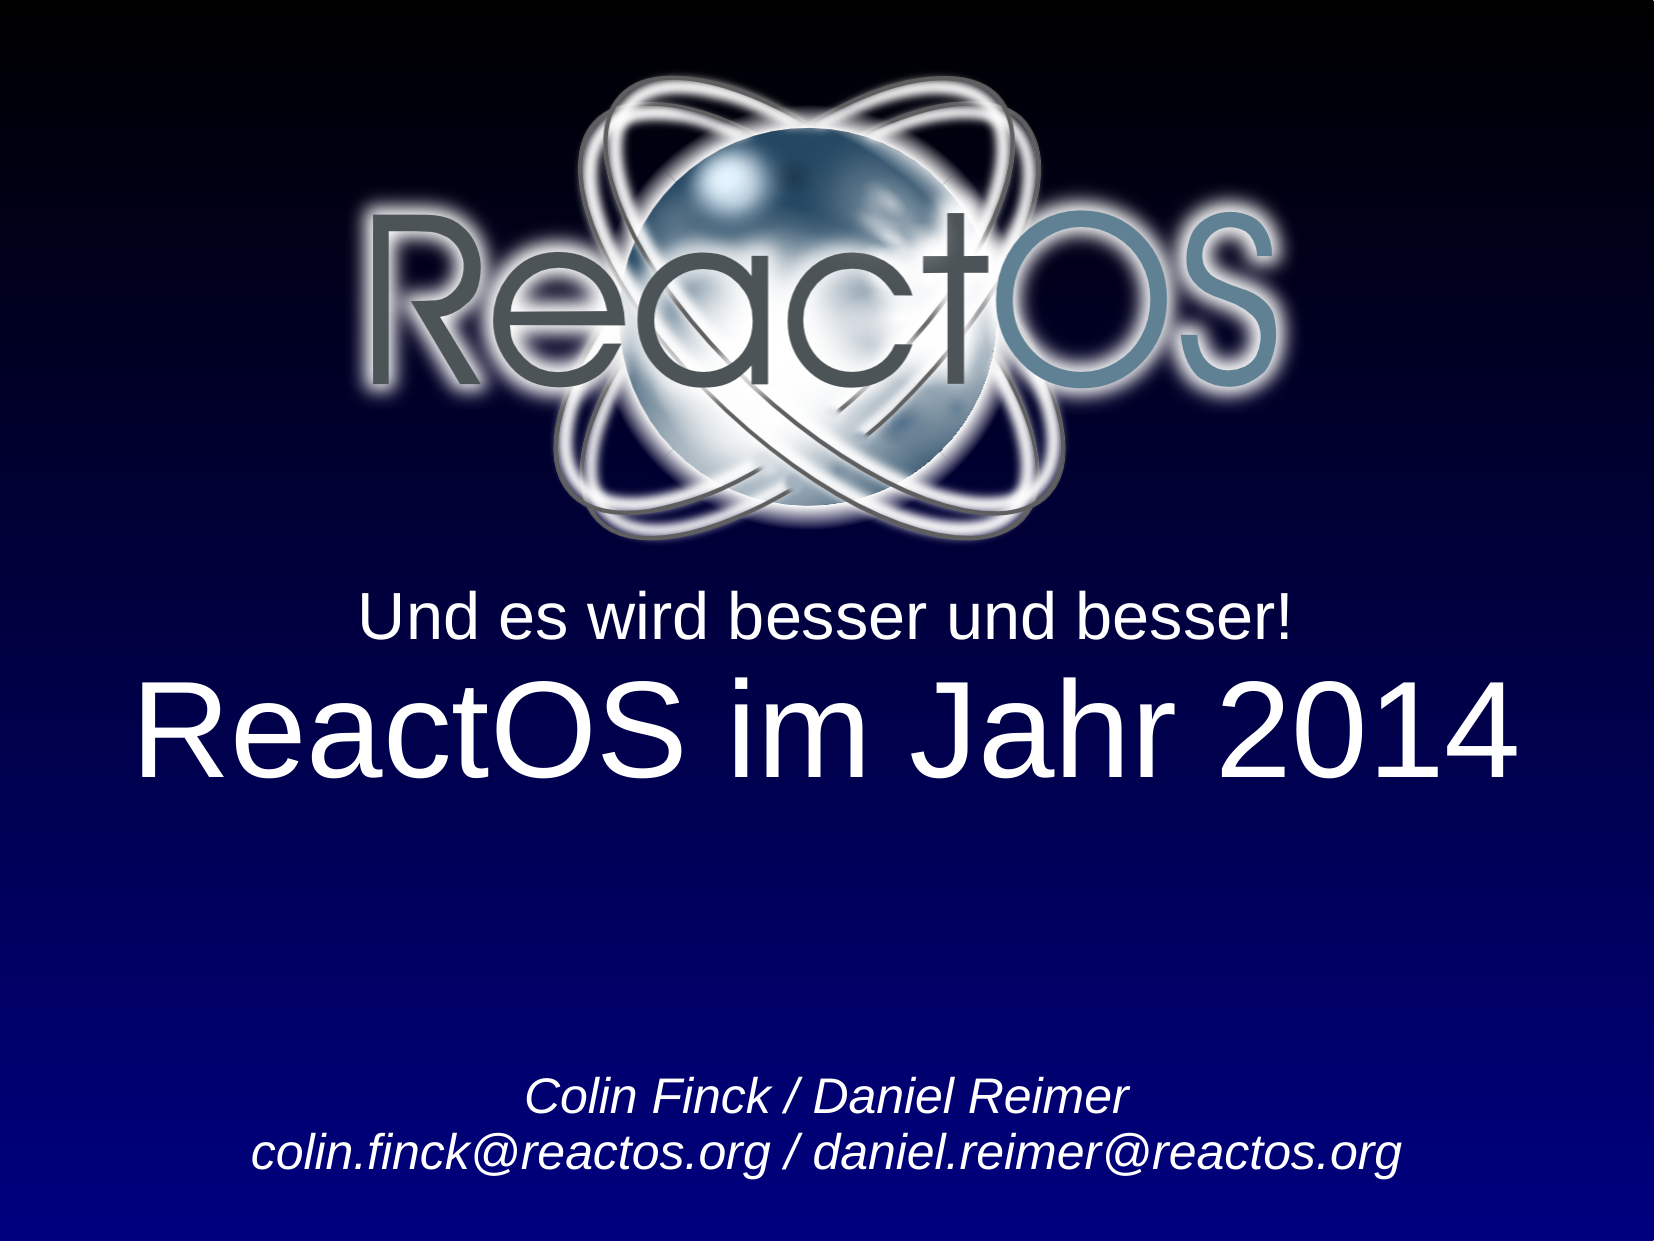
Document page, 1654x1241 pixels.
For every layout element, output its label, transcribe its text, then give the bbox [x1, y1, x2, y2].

picture [326, 37, 1327, 578]
subtitle Und es wird besser und besser! ReactOS im Jahr 2014 Colin Finck / Daniel Reimer colin.finck@reactos.org / daniel.reimer@reactos.org [82, 578, 1571, 1193]
